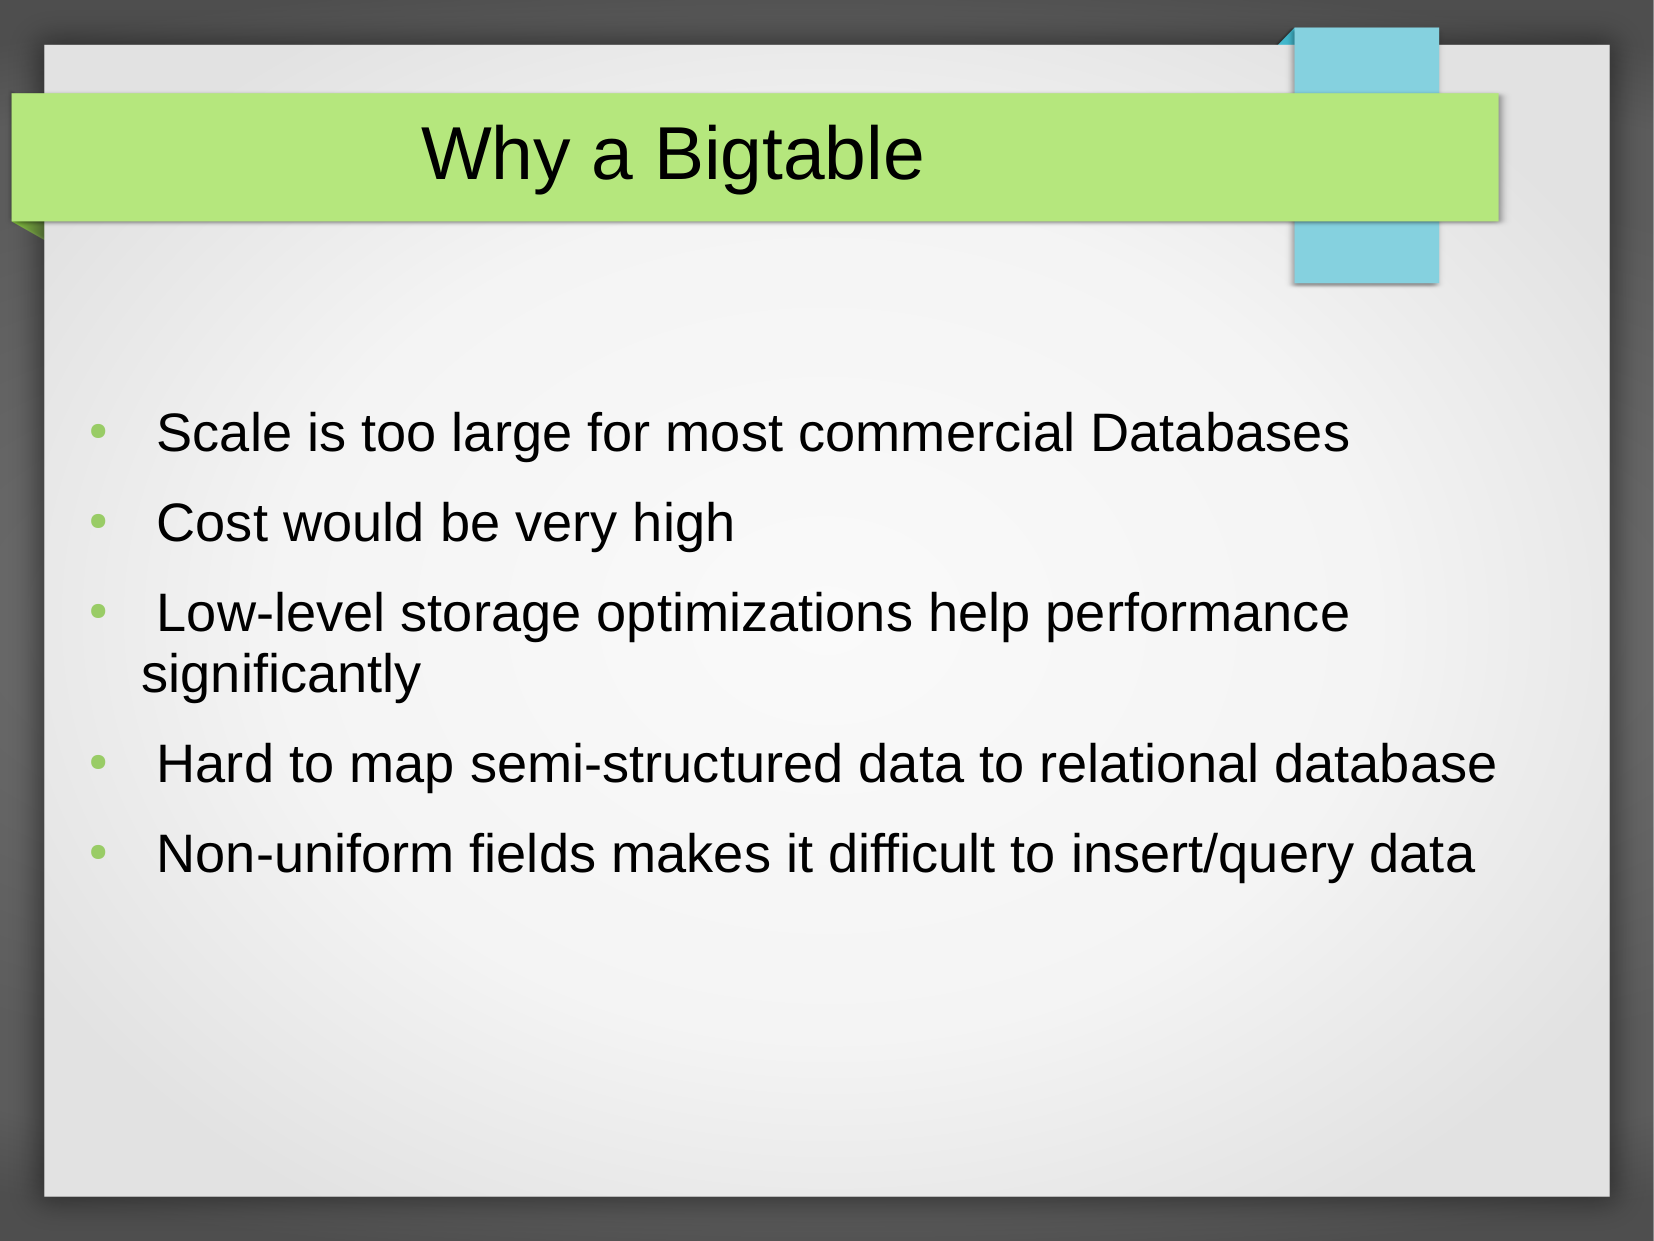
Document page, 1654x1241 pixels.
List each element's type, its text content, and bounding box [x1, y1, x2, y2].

title Why a Bigtable [82, 94, 1264, 213]
list Scale is too large for most commercial Databases Cost would be very high Low-level storage optimizations help performance significantly Hard to map semi-structured data to relational database Non-uniform fields makes it difficult to insert/query data [70, 402, 1560, 1123]
picture [0, 0, 1654, 1241]
